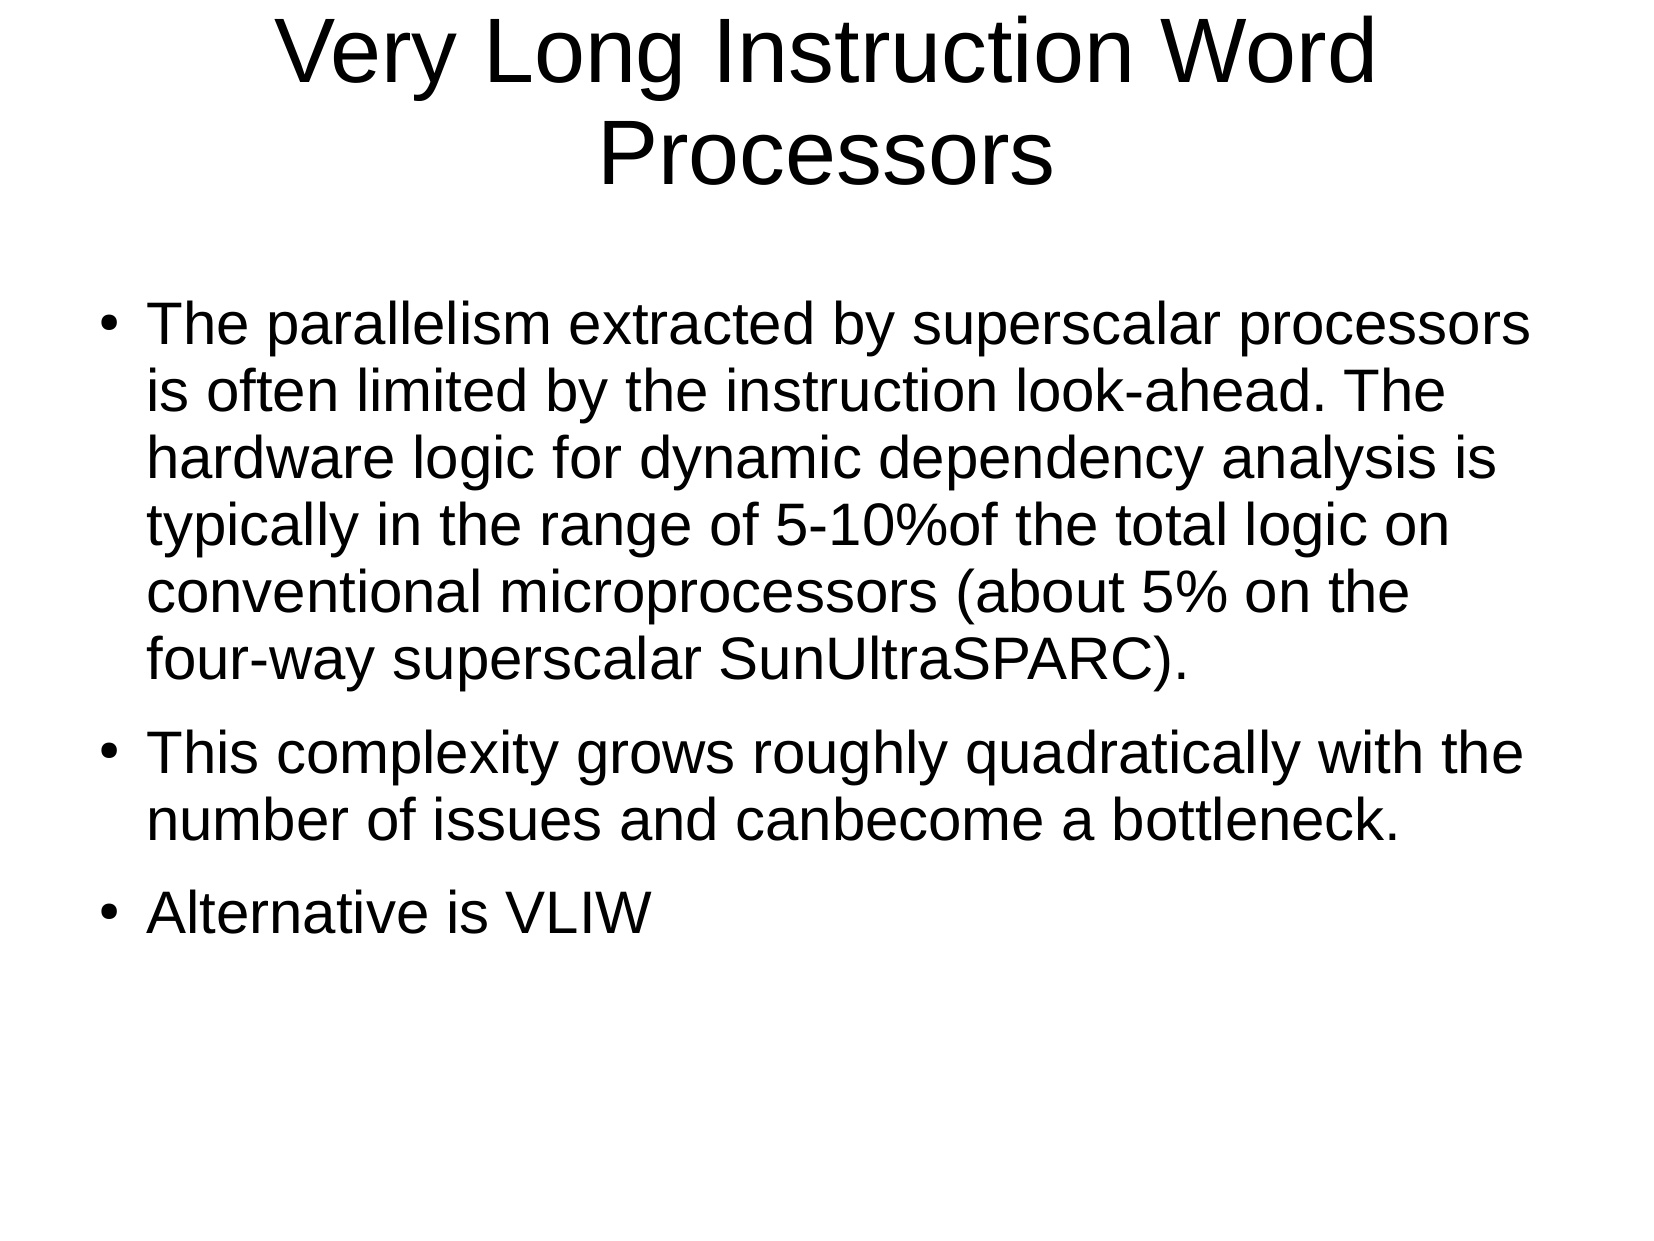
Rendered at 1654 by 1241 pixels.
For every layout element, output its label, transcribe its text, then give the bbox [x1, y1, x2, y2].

list The parallelism extracted by superscalar processors is often limited by the instruction look-ahead. The hardware logic for dynamic dependency analysis is typically in the range of 5-10%of the total logic on conventional microprocessors (about 5% on the four-way superscalar SunUltraSPARC). This complexity grows roughly quadratically with the number of issues and canbecome a bottleneck. Alternative is VLIW [82, 290, 1538, 1010]
title Very Long Instruction Word Processors [82, 0, 1571, 307]
